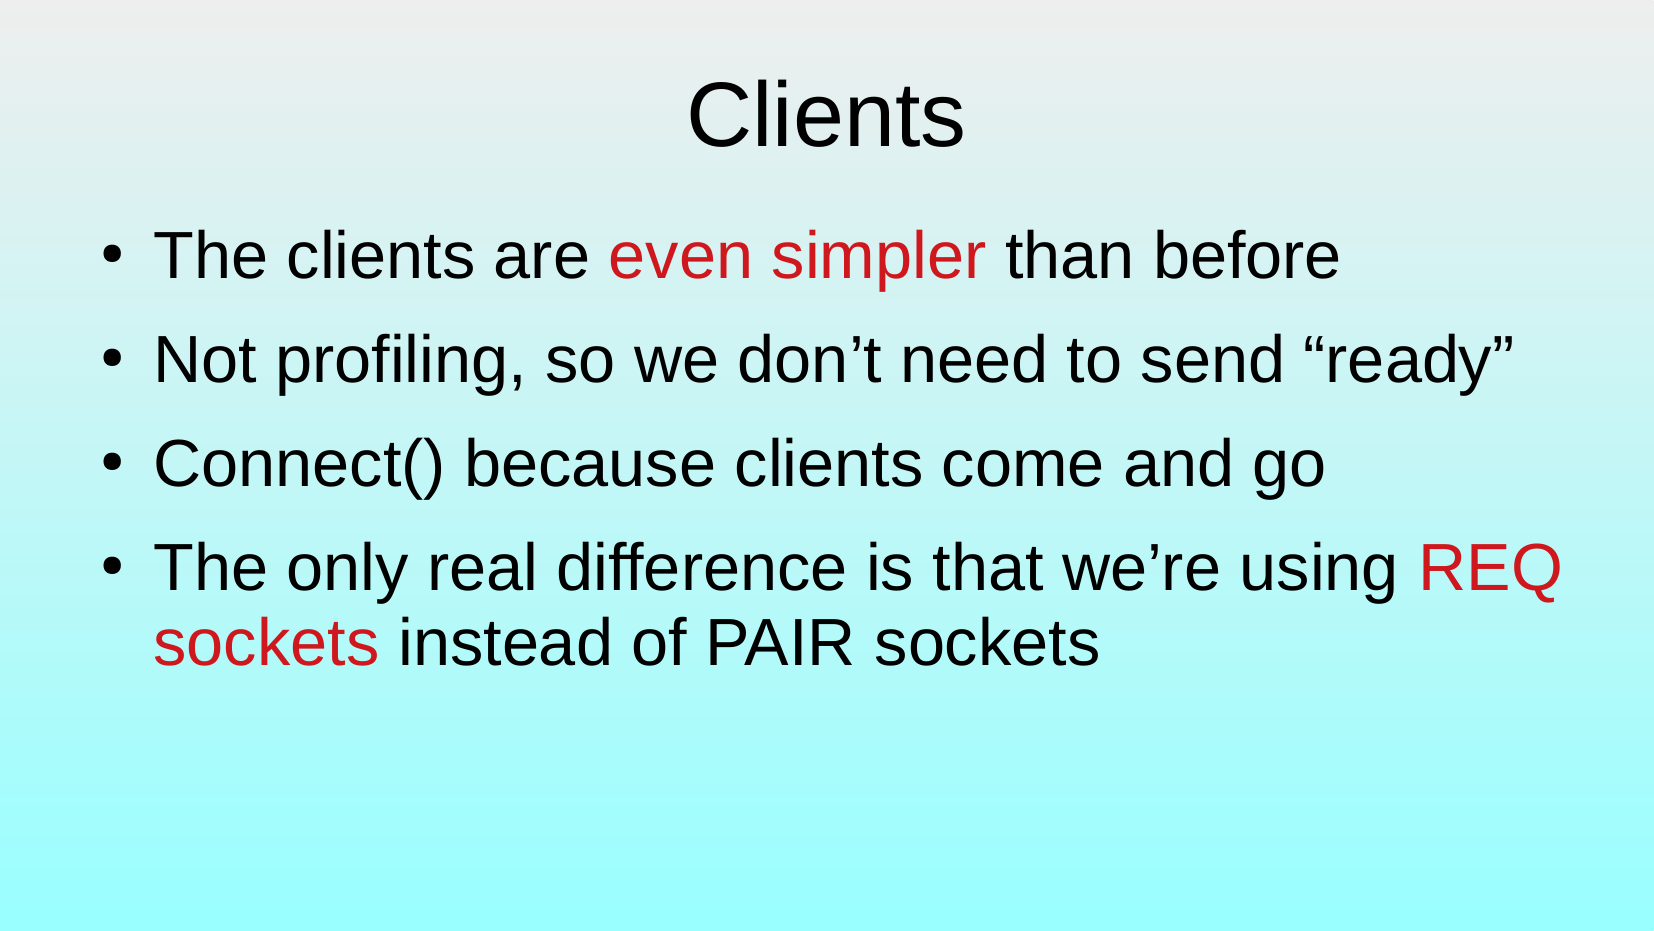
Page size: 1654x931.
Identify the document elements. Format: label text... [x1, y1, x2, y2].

list The clients are even simpler than before Not profiling, so we don’t need to send “ready” Connect() because clients come and go The only real difference is that we’re using REQ sockets instead of PAIR sockets [82, 217, 1571, 758]
title Clients [82, 37, 1571, 193]
